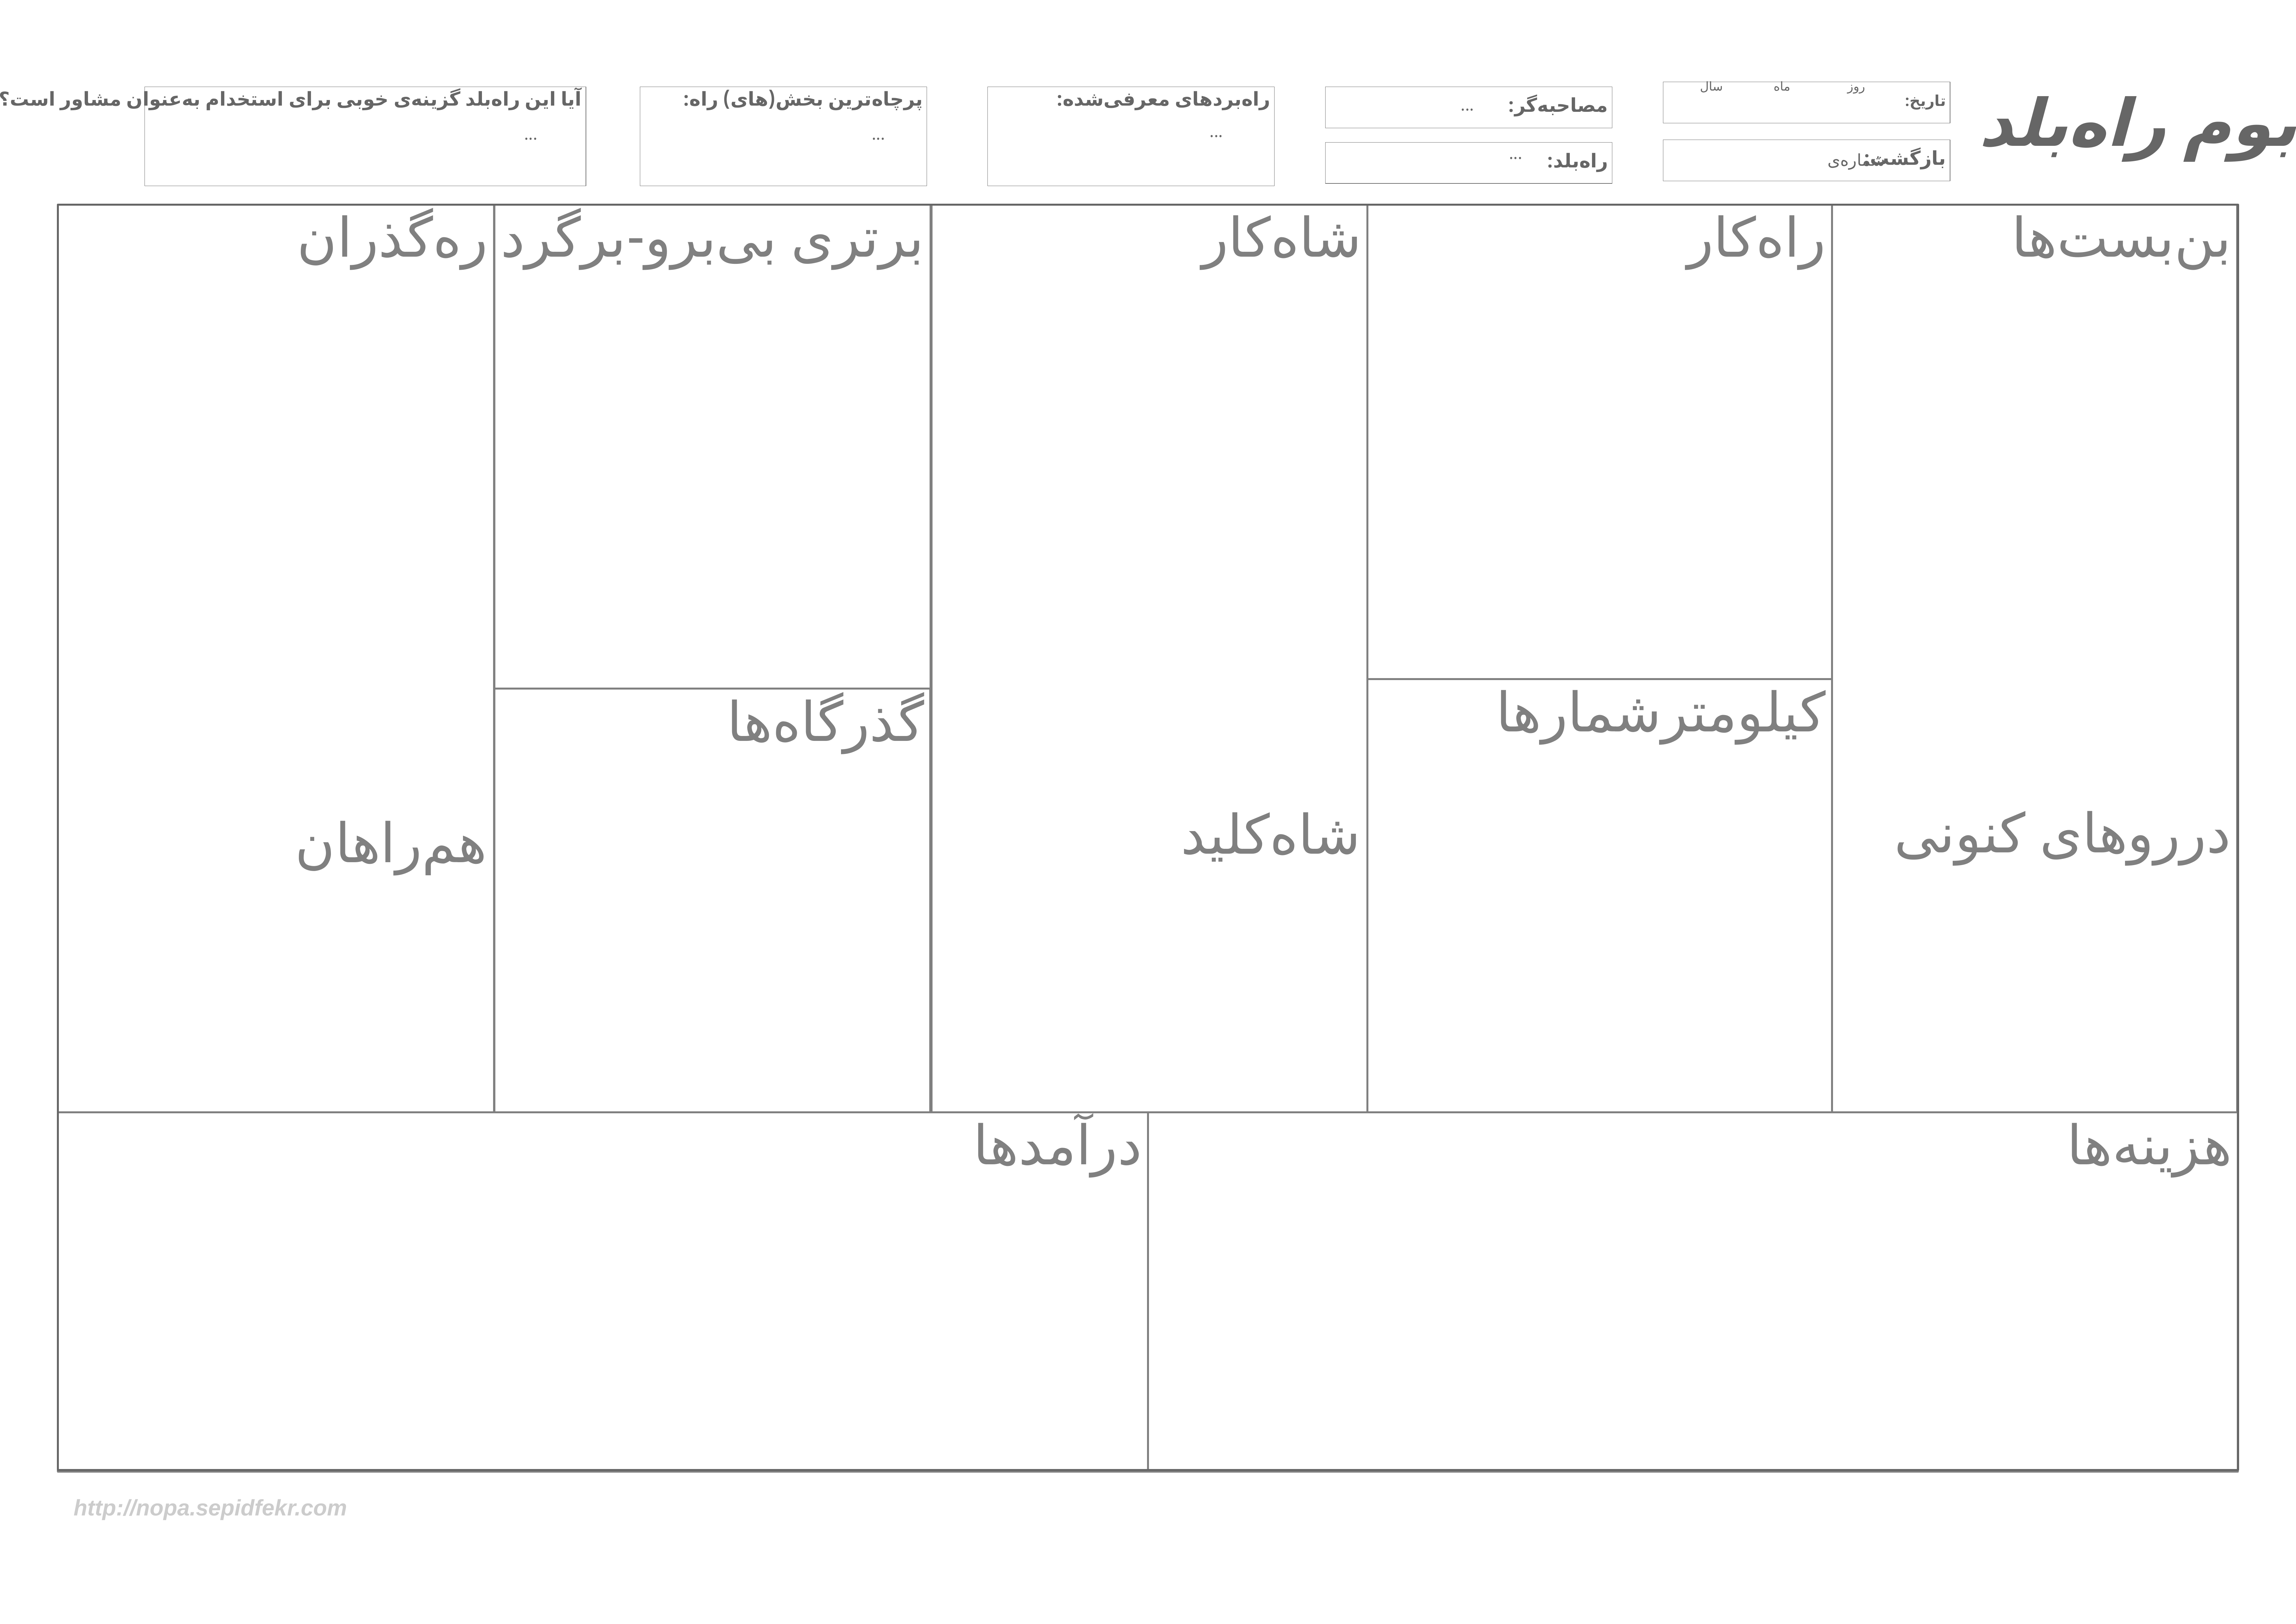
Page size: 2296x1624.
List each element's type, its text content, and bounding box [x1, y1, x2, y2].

text_box کیلومترشمارها [1367, 679, 1832, 1112]
text_box http://nopa.sepidfekr.com [74, 1493, 646, 1545]
text_box بازگشت: [1663, 140, 1950, 181]
text_box هزینه‌ها [1148, 1112, 2237, 1469]
text_box راه‌بلد: [1325, 142, 1467, 184]
text_box ماه [1765, 77, 1799, 116]
text_box ... [830, 118, 927, 164]
text_box راه‌بردهای معرفی‌شده: [987, 87, 1275, 186]
text_box روز [1837, 77, 1876, 116]
text_box برتری بی‌برو-برگرد [494, 206, 931, 689]
text_box سال [1692, 77, 1731, 116]
text_box ... [482, 118, 579, 164]
text_box آیا این راه‌بلد گزینه‌ی خوبی برای استخدام به‌عنوان مشاور است؟ [145, 87, 586, 186]
text_box ... [1467, 137, 1564, 184]
text_box پرچاه‌ترین بخش(های) راه: [640, 87, 927, 186]
text_box شماره‌ی [1808, 145, 1905, 191]
text_box گذرگاه‌ها [494, 689, 931, 1112]
text_box ... [1168, 116, 1265, 162]
text_box راه‌کار [1367, 206, 1832, 679]
text_box شاه‌کار [931, 206, 1367, 1112]
text_box راه‌بلد: [1564, 142, 1612, 184]
text_box ... [1419, 89, 1516, 135]
text_box بوم راه‌بلد [1979, 85, 2219, 193]
text_box بن‌بست‌ها [1832, 206, 2237, 1112]
text_box درآمدها [59, 1112, 1148, 1469]
text_box مصاحبه‌گر: [1325, 87, 1612, 128]
text_box تاریخ: [1663, 82, 1950, 123]
text_box ره‌گذران [59, 206, 494, 1112]
